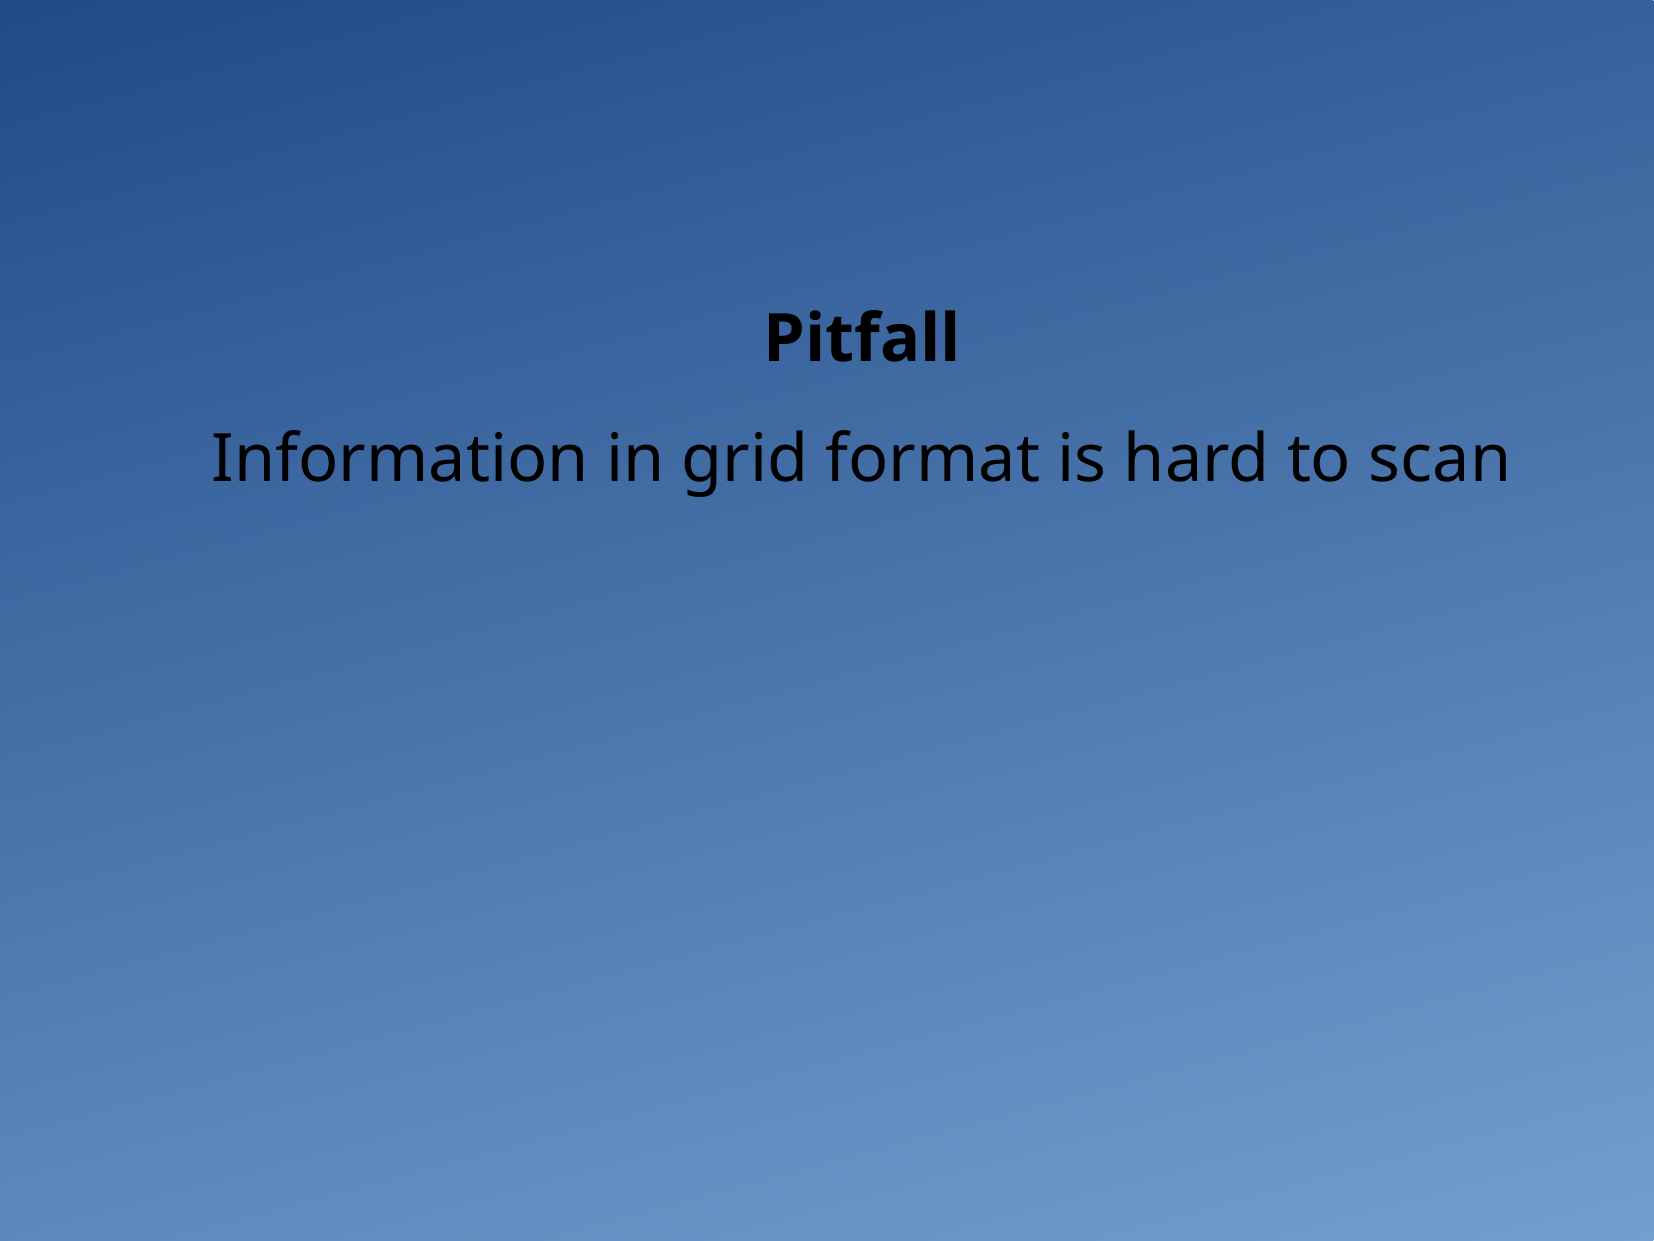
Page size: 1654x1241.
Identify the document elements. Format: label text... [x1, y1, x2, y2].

list Pitfall Information in grid format is hard to scan [82, 290, 1571, 634]
